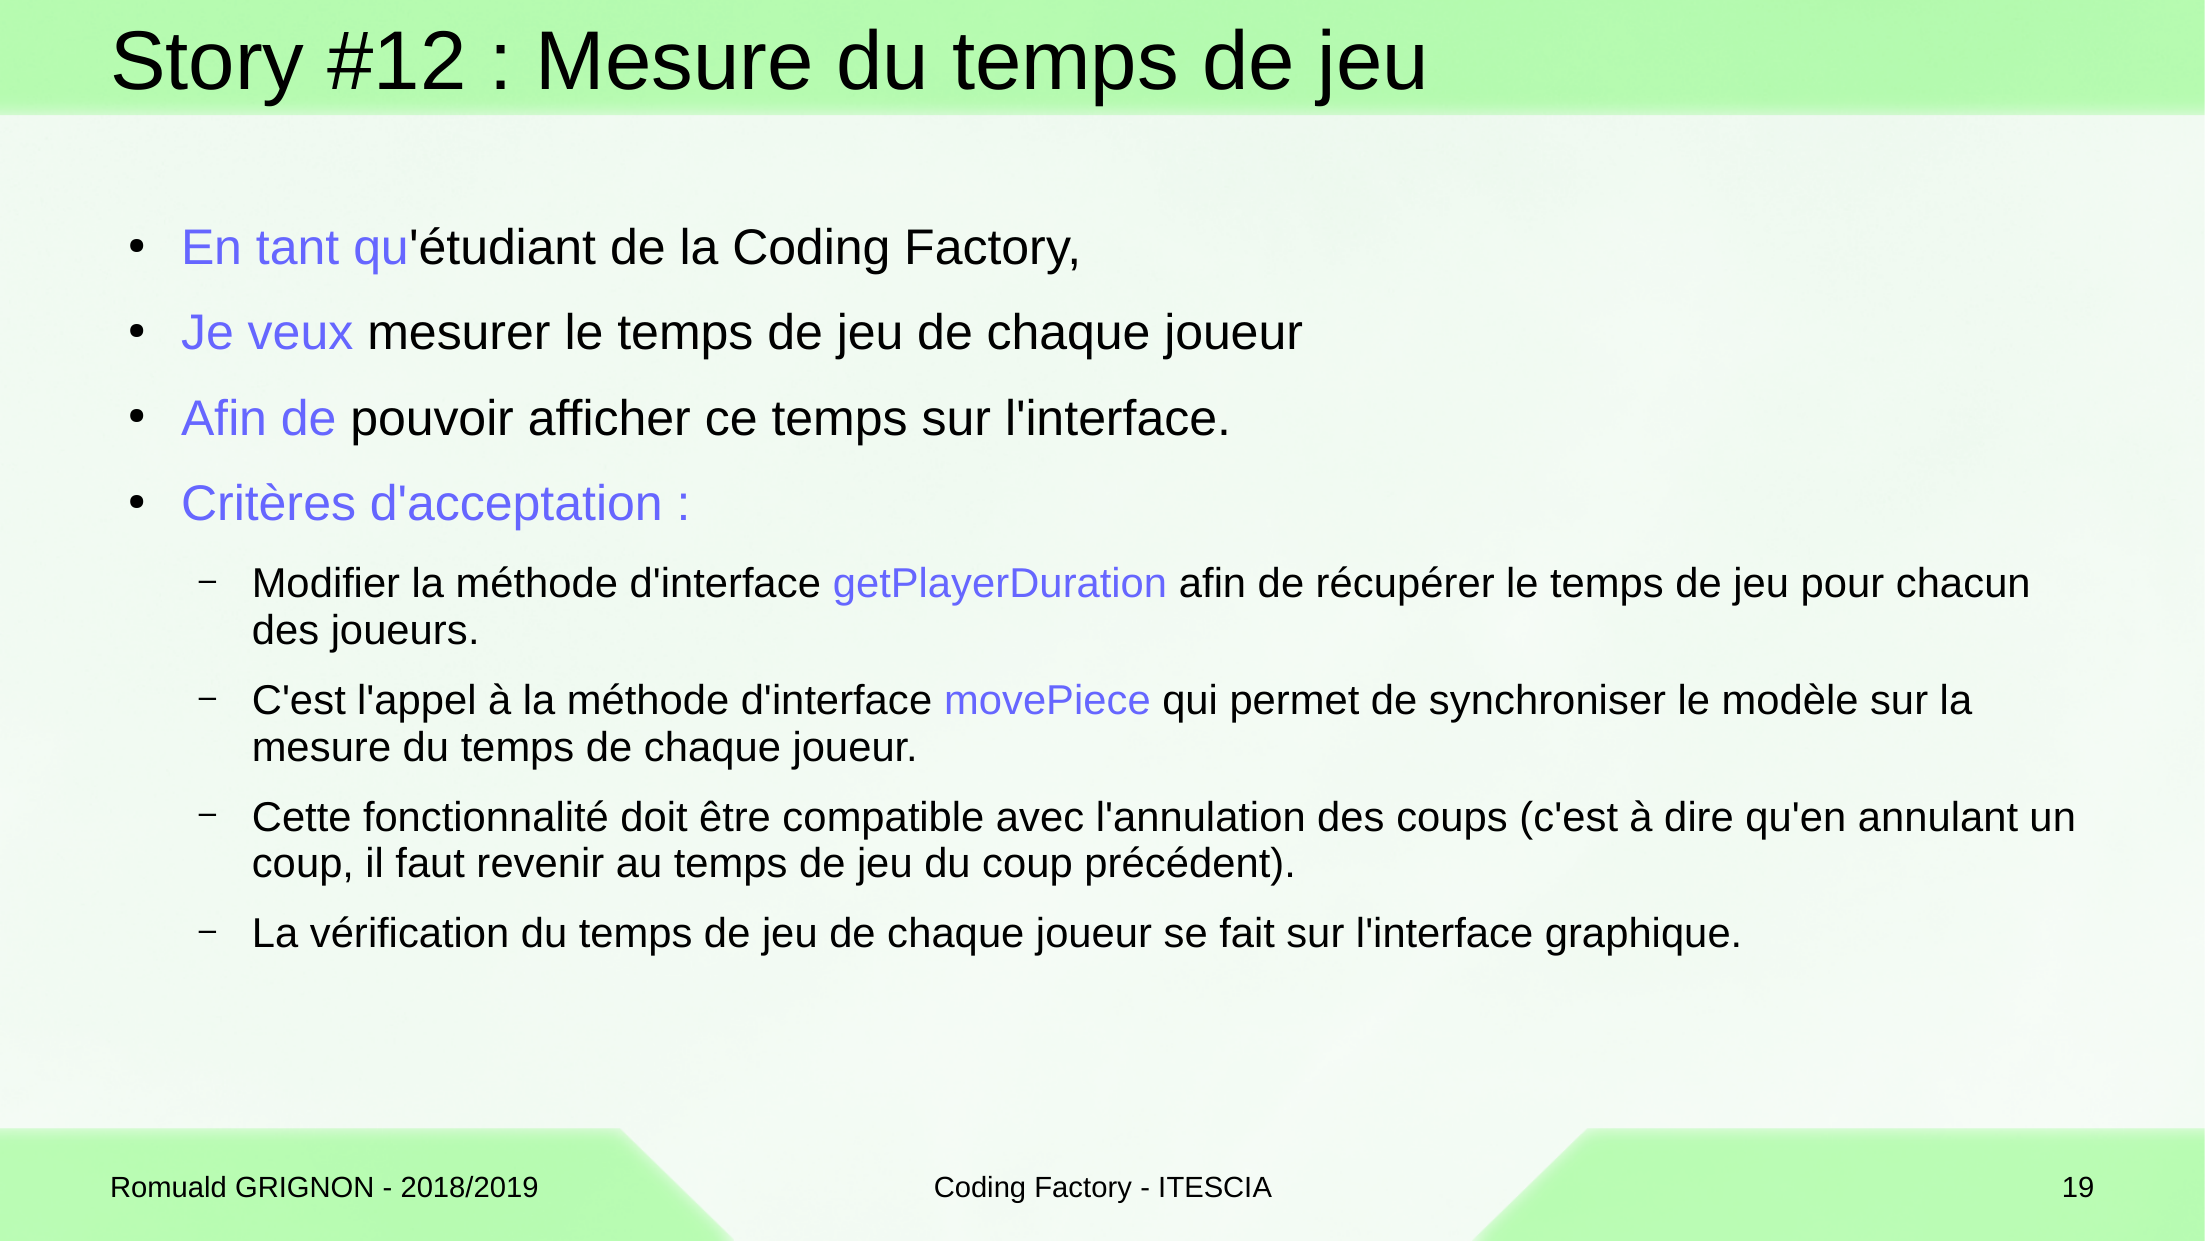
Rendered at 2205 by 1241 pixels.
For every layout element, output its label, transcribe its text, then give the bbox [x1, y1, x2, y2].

picture [0, 0, 2205, 1241]
title Story #12 : Mesure du temps de jeu [110, 49, 2095, 257]
list En tant qu'étudiant de la Coding Factory, Je veux mesurer le temps de jeu de chaque joueur Afin de pouvoir afficher ce temps sur l'interface. Critères d'acceptation : Modifier la méthode d'interface getPlayerDuration afin de récupérer le temps de jeu pour chacun des joueurs. C'est l'appel à la méthode d'interface movePiece qui permet de synchroniser le modèle sur la mesure du temps de chaque joueur. Cette fonctionnalité doit être compatible avec l'annulation des coups (c'est à dire qu'en annulant un coup, il faut revenir au temps de jeu du coup précédent). La vérification du temps de jeu de chaque joueur se fait sur l'interface graphique. [110, 290, 2095, 1109]
